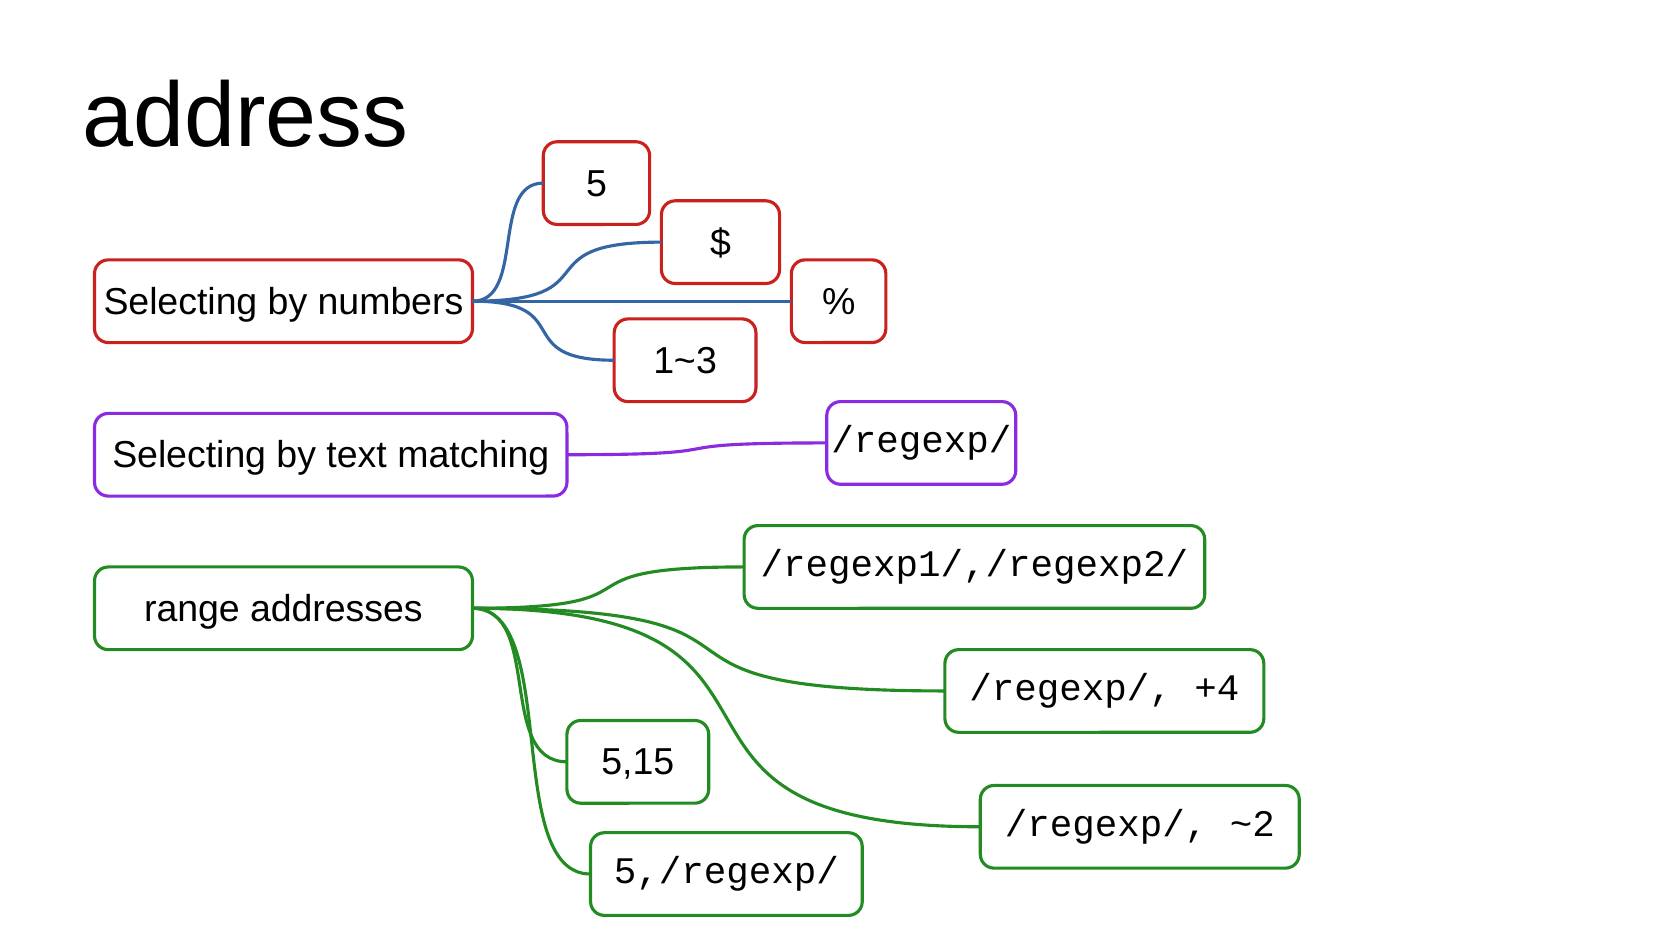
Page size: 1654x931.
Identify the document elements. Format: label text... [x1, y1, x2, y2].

title address [82, 37, 1571, 193]
text_box /regexp/, +4 [944, 649, 1264, 733]
text_box /regexp/ [826, 401, 1016, 485]
text_box $ [661, 200, 780, 284]
text_box /regexp/, ~2 [980, 785, 1300, 869]
text_box /regexp1/,/regexp2/ [744, 525, 1205, 609]
text_box Selecting by numbers [94, 259, 473, 343]
text_box 1~3 [614, 318, 756, 402]
text_box 5,15 [566, 720, 709, 804]
text_box 5,/regexp/ [590, 832, 863, 916]
text_box % [791, 259, 886, 343]
text_box 5 [543, 141, 650, 225]
text_box range addresses [94, 566, 473, 650]
text_box Selecting by text matching [94, 413, 567, 497]
